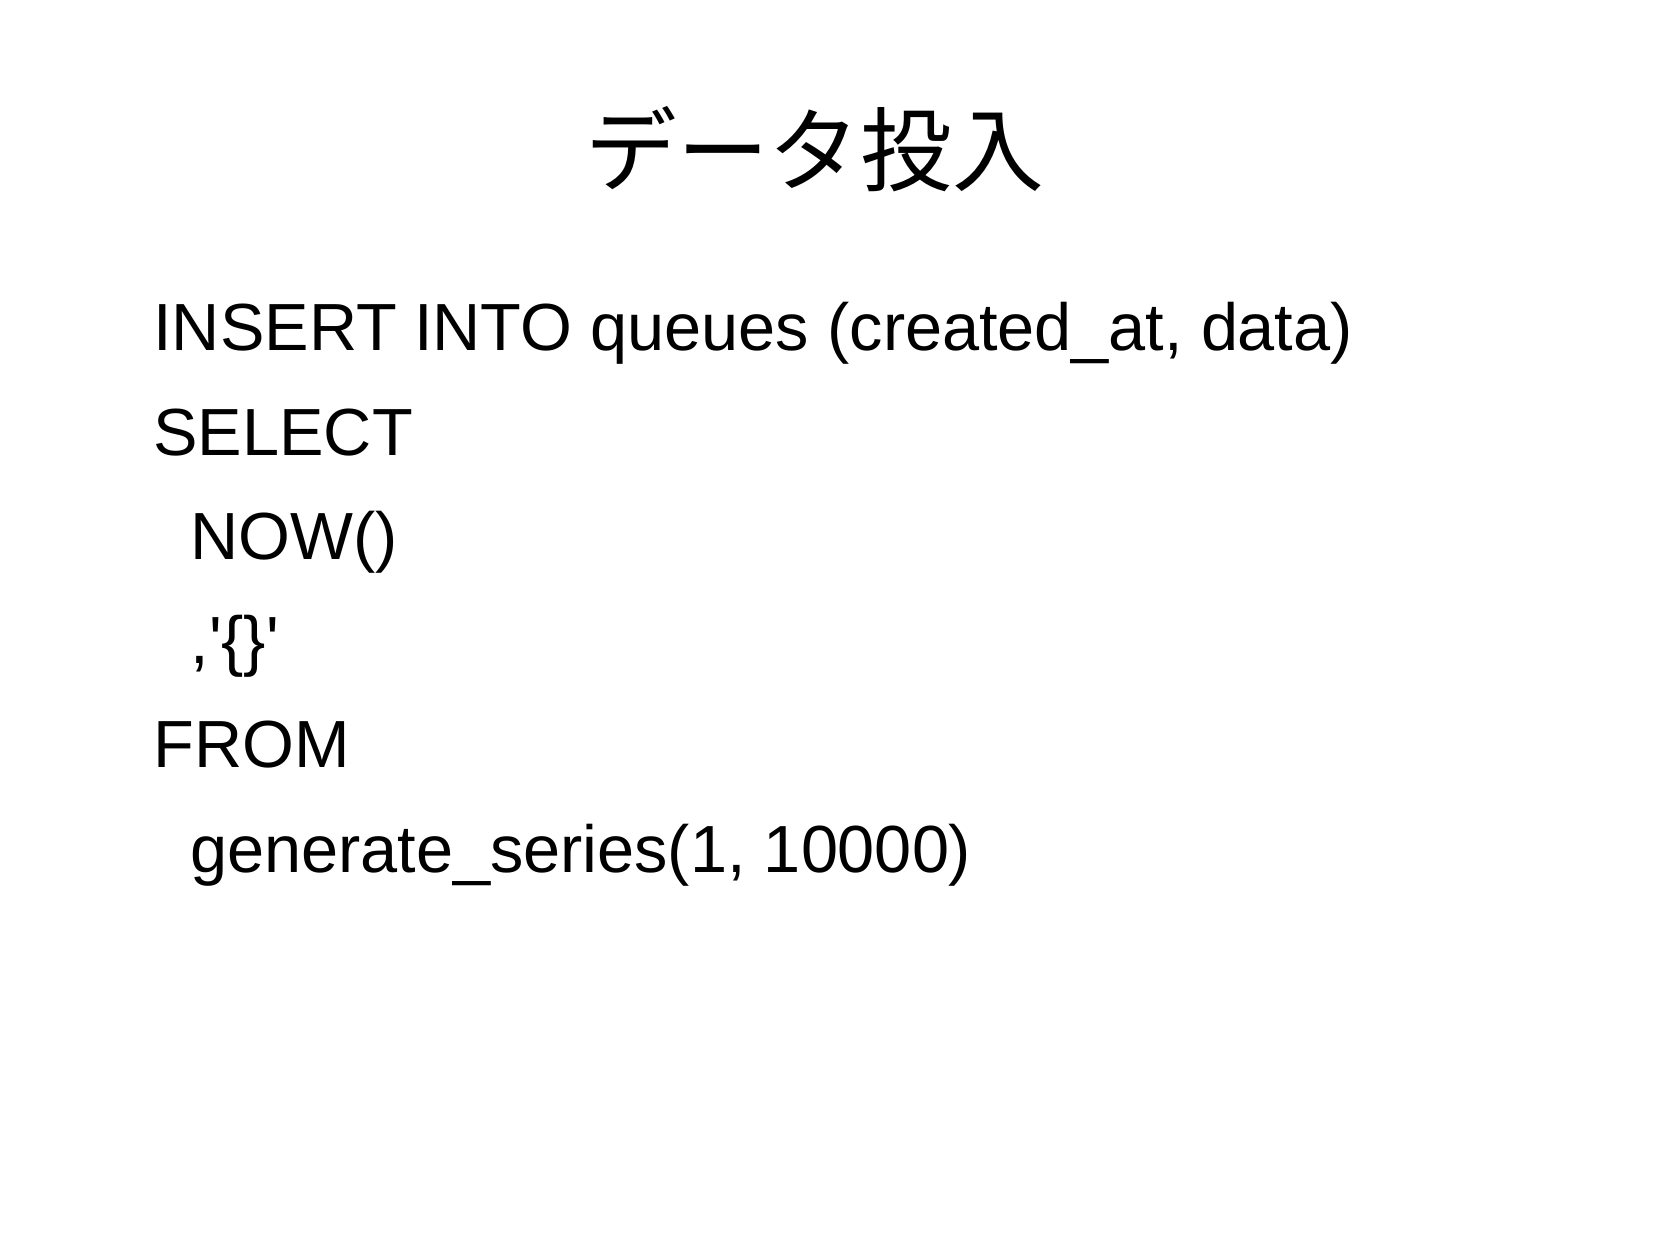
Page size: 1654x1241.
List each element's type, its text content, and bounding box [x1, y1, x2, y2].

title データ投入 [70, 40, 1559, 249]
list INSERT INTO queues (created_at, data) SELECT NOW() ,'{}' FROM generate_series(1, 10000) [82, 290, 1571, 1010]
